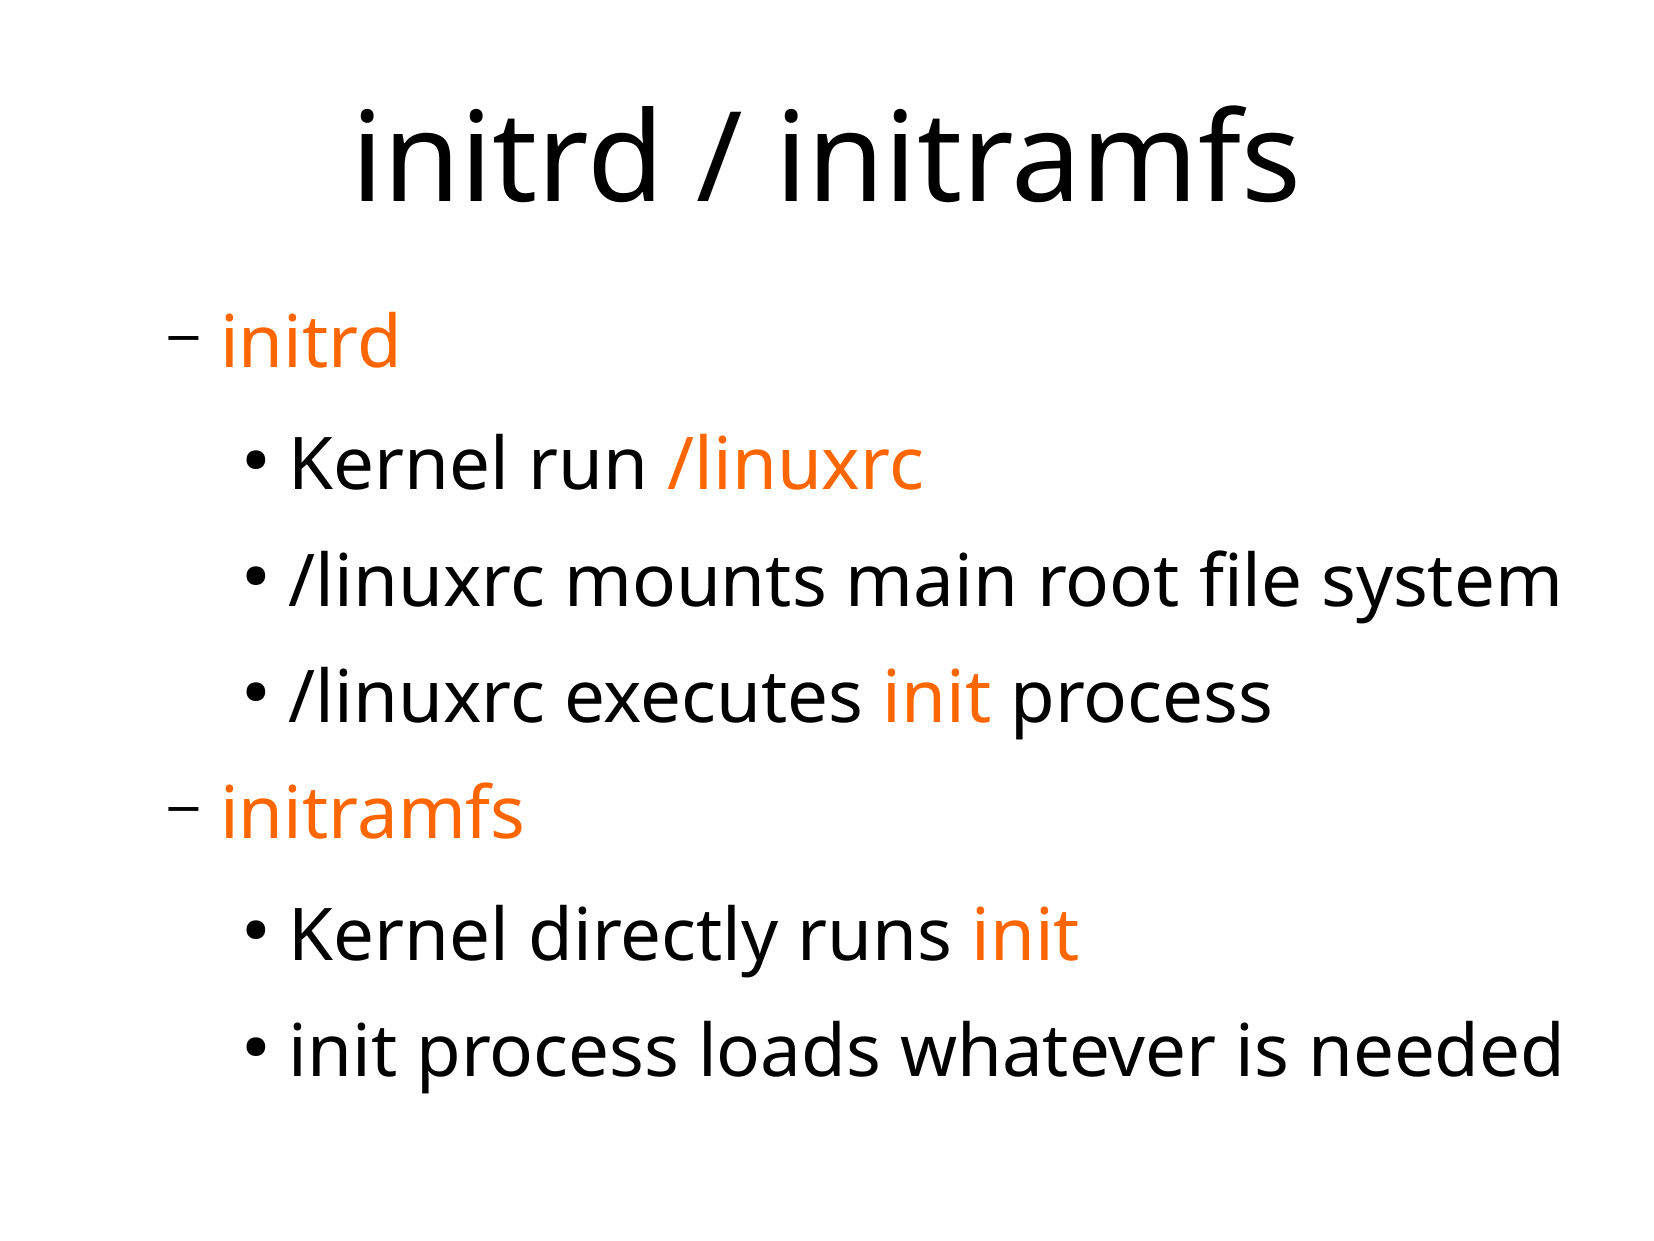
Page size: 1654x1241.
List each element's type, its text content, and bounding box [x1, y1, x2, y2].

title initrd / initramfs [82, 49, 1571, 257]
list initrd Kernel run /linuxrc /linuxrc mounts main root file system /linuxrc executes init process initramfs Kernel directly runs init init process loads whatever is needed [82, 290, 1571, 1126]
